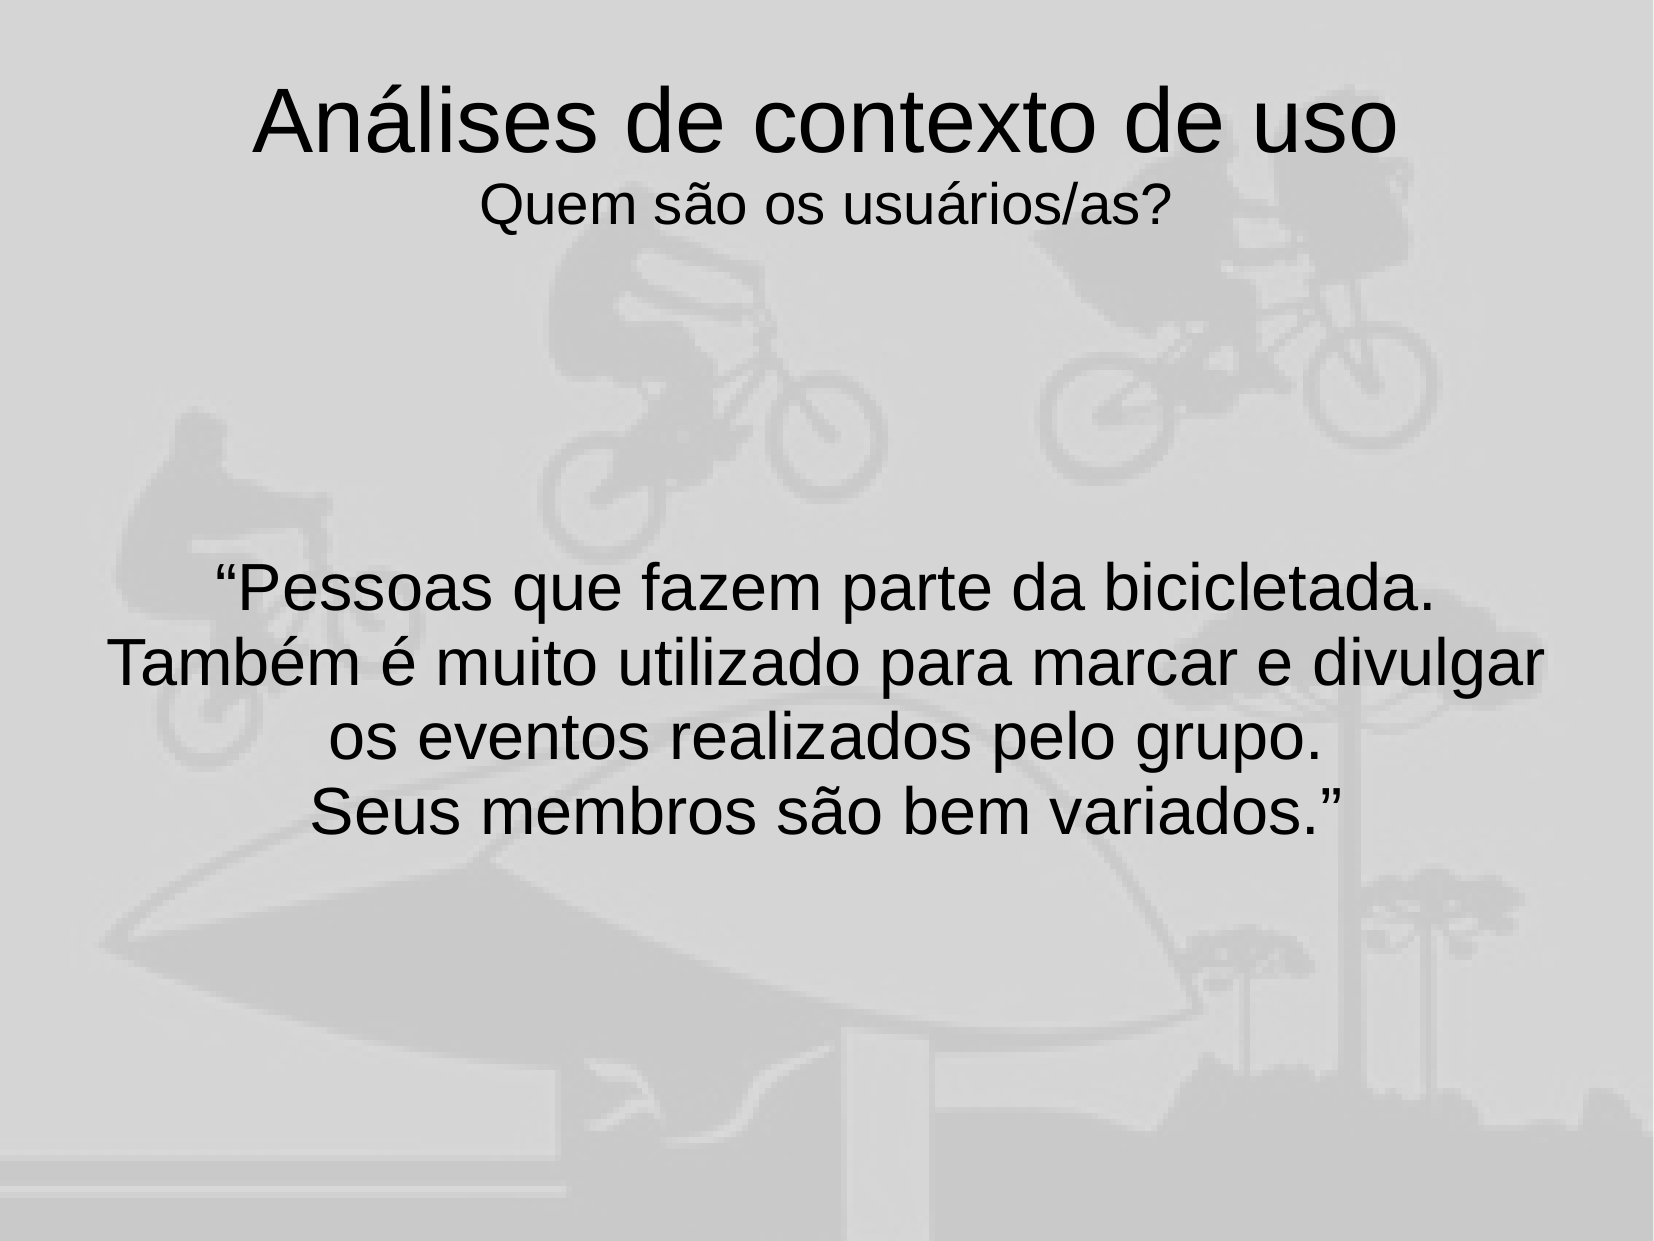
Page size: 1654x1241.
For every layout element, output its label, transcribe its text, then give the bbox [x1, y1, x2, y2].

title Análises de contexto de uso Quem são os usuários/as? [82, 49, 1571, 257]
subtitle “Pessoas que fazem parte da bicicletada. Também é muito utilizado para marcar e divulgar os eventos realizados pelo grupo. Seus membros são bem variados.” [82, 290, 1571, 1109]
picture [0, 0, 1654, 1241]
